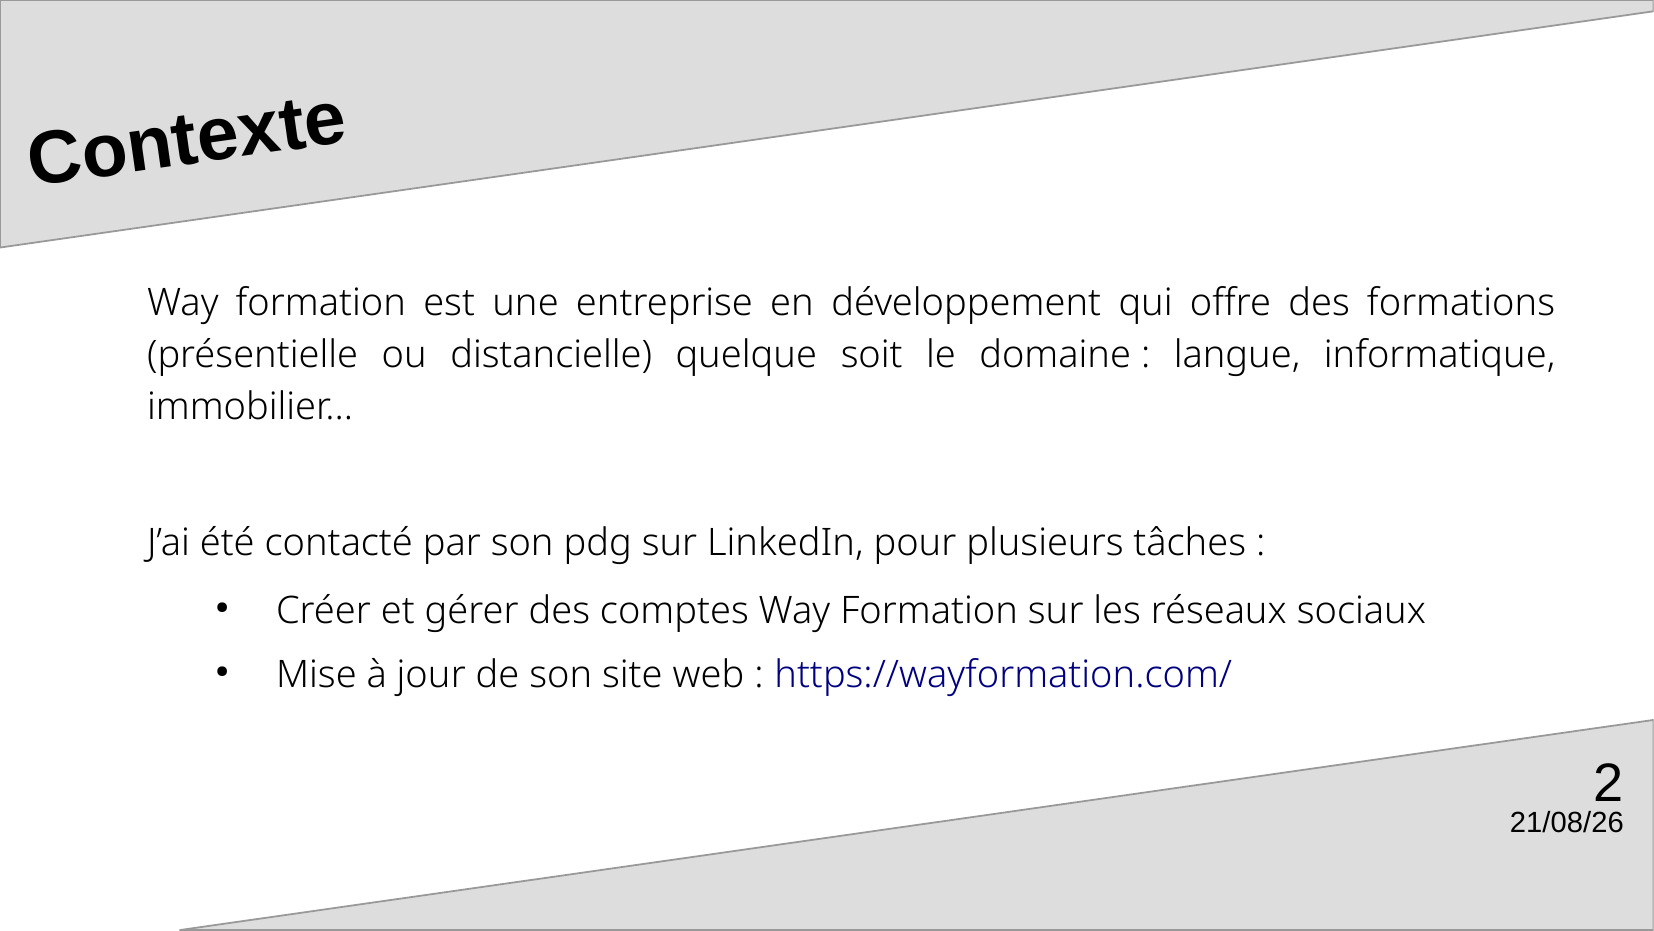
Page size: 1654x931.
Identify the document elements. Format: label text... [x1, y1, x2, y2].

list Way formation est une entreprise en développement qui offre des formations (présentielle ou distancielle) quelque soit le domaine : langue, informatique, immobilier… J’ai été contacté par son pdg sur LinkedIn, pour plusieurs tâches : Créer et gérer des comptes Way Formation sur les réseaux sociaux Mise à jour de son site web : https://wayformation.com/ [82, 275, 1557, 707]
title Contexte [16, 0, 1501, 239]
